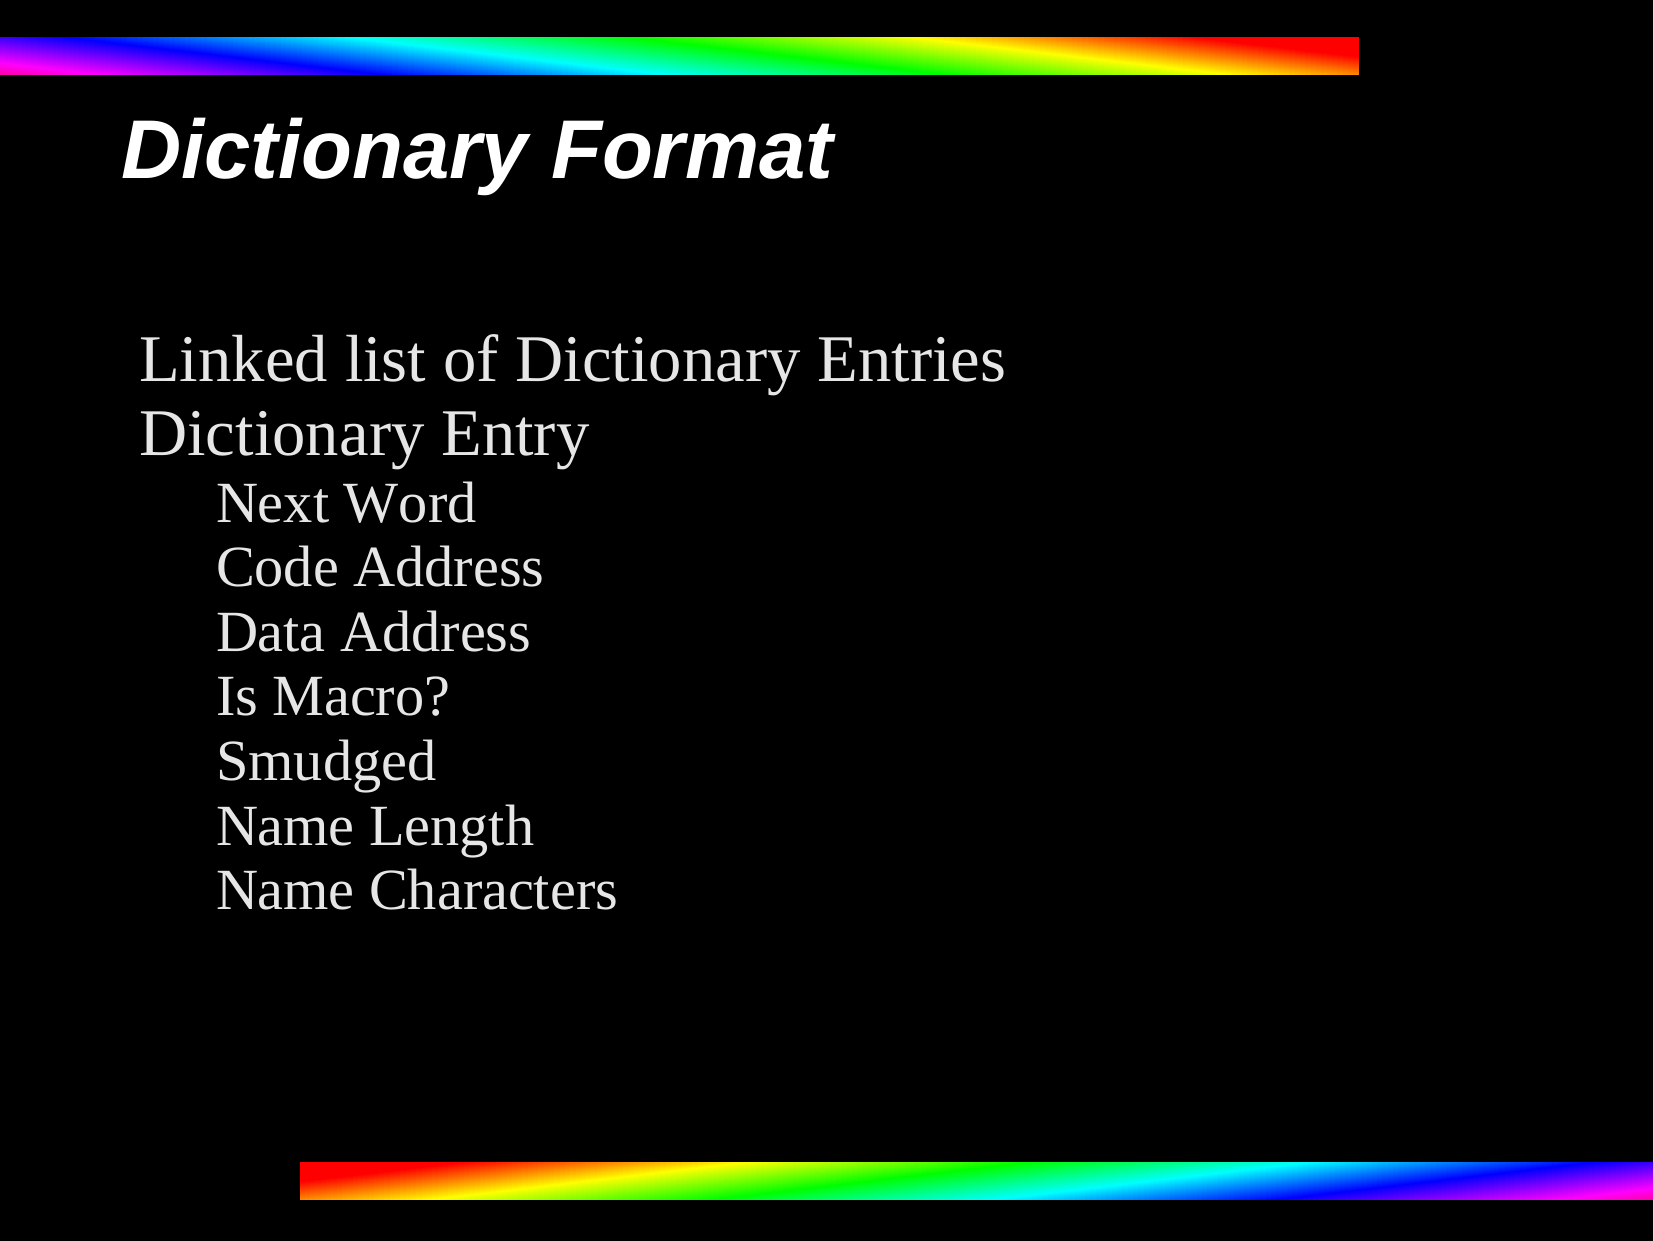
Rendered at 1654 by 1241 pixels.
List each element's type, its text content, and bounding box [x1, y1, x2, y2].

list Linked list of Dictionary Entries Dictionary Entry Next Word Code Address Data Address Is Macro? Smudged Name Length Name Characters [121, 322, 1561, 1118]
title Dictionary Format [121, 53, 1534, 247]
picture [0, 0, 1654, 1241]
